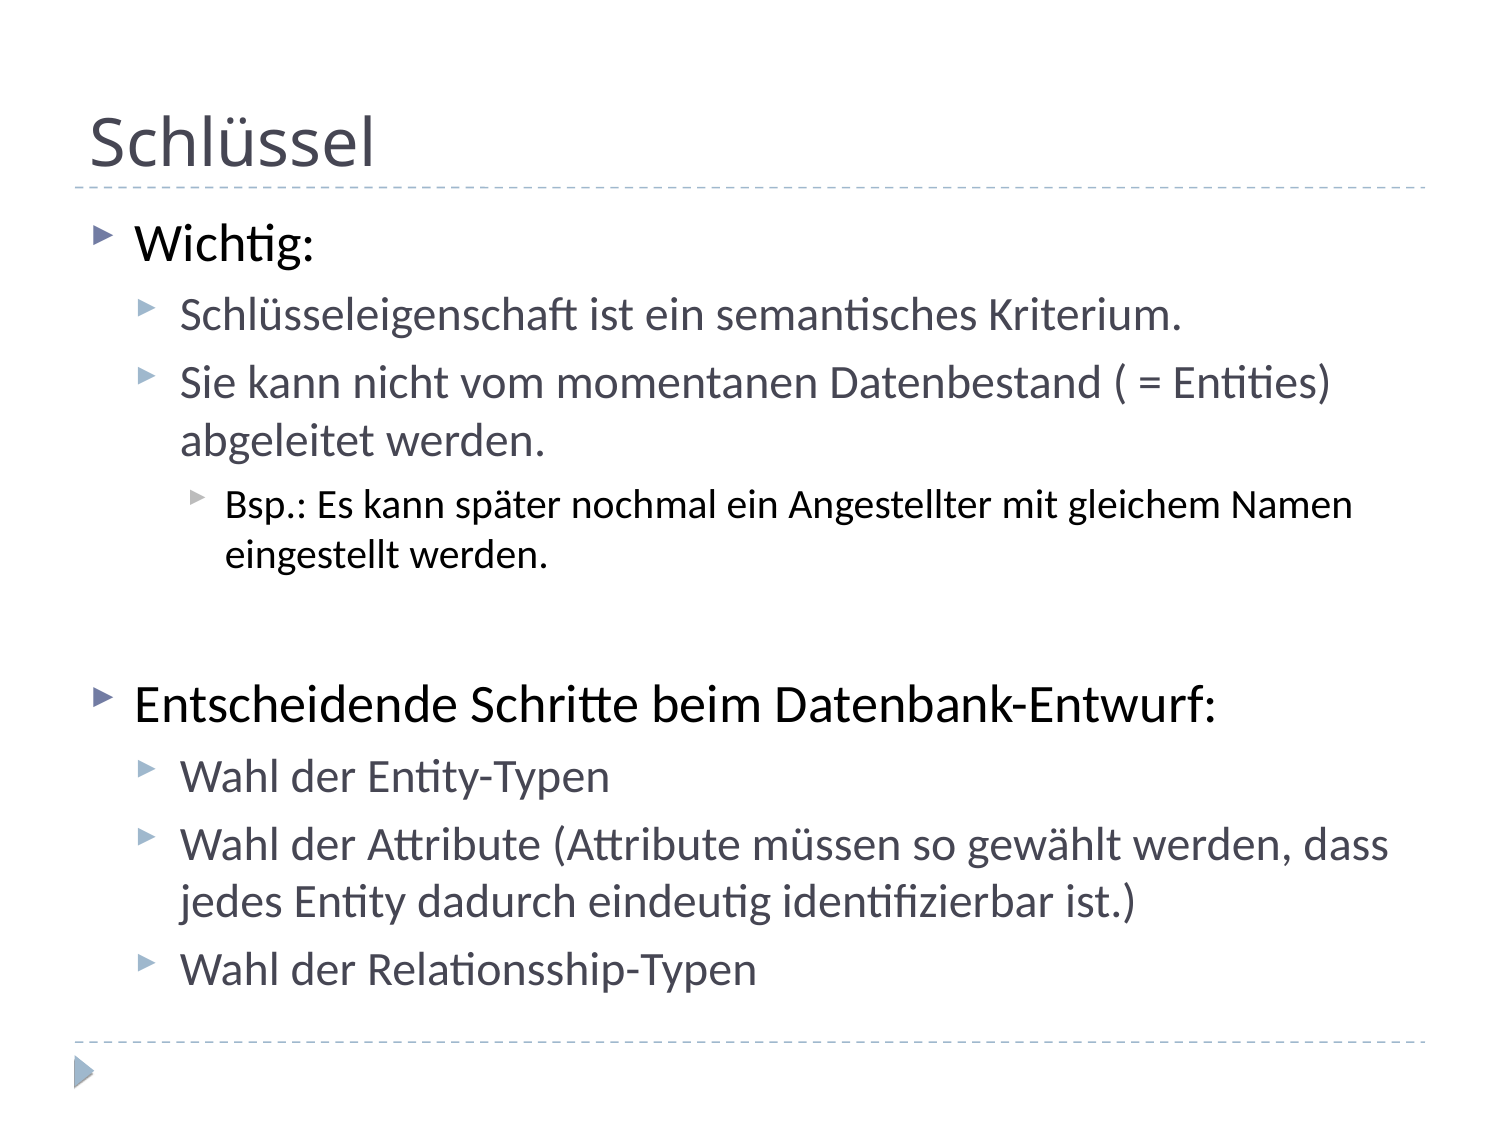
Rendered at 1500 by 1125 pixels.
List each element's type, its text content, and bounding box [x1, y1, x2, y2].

list Wichtig: Schlüsseleigenschaft ist ein semantisches Kriterium. Sie kann nicht vom momentanen Datenbestand ( = Entities) abgeleitet werden. Bsp.: Es kann später nochmal ein Angestellter mit gleichem Namen eingestellt werden. Entscheidende Schritte beim Datenbank-Entwurf: Wahl der Entity-Typen Wahl der Attribute (Attribute müssen so gewählt werden, dass jedes Entity dadurch eindeutig identifizierbar ist.) Wahl der Relationsship-Typen [75, 200, 1425, 1010]
title Schlüssel [75, 24, 1425, 188]
